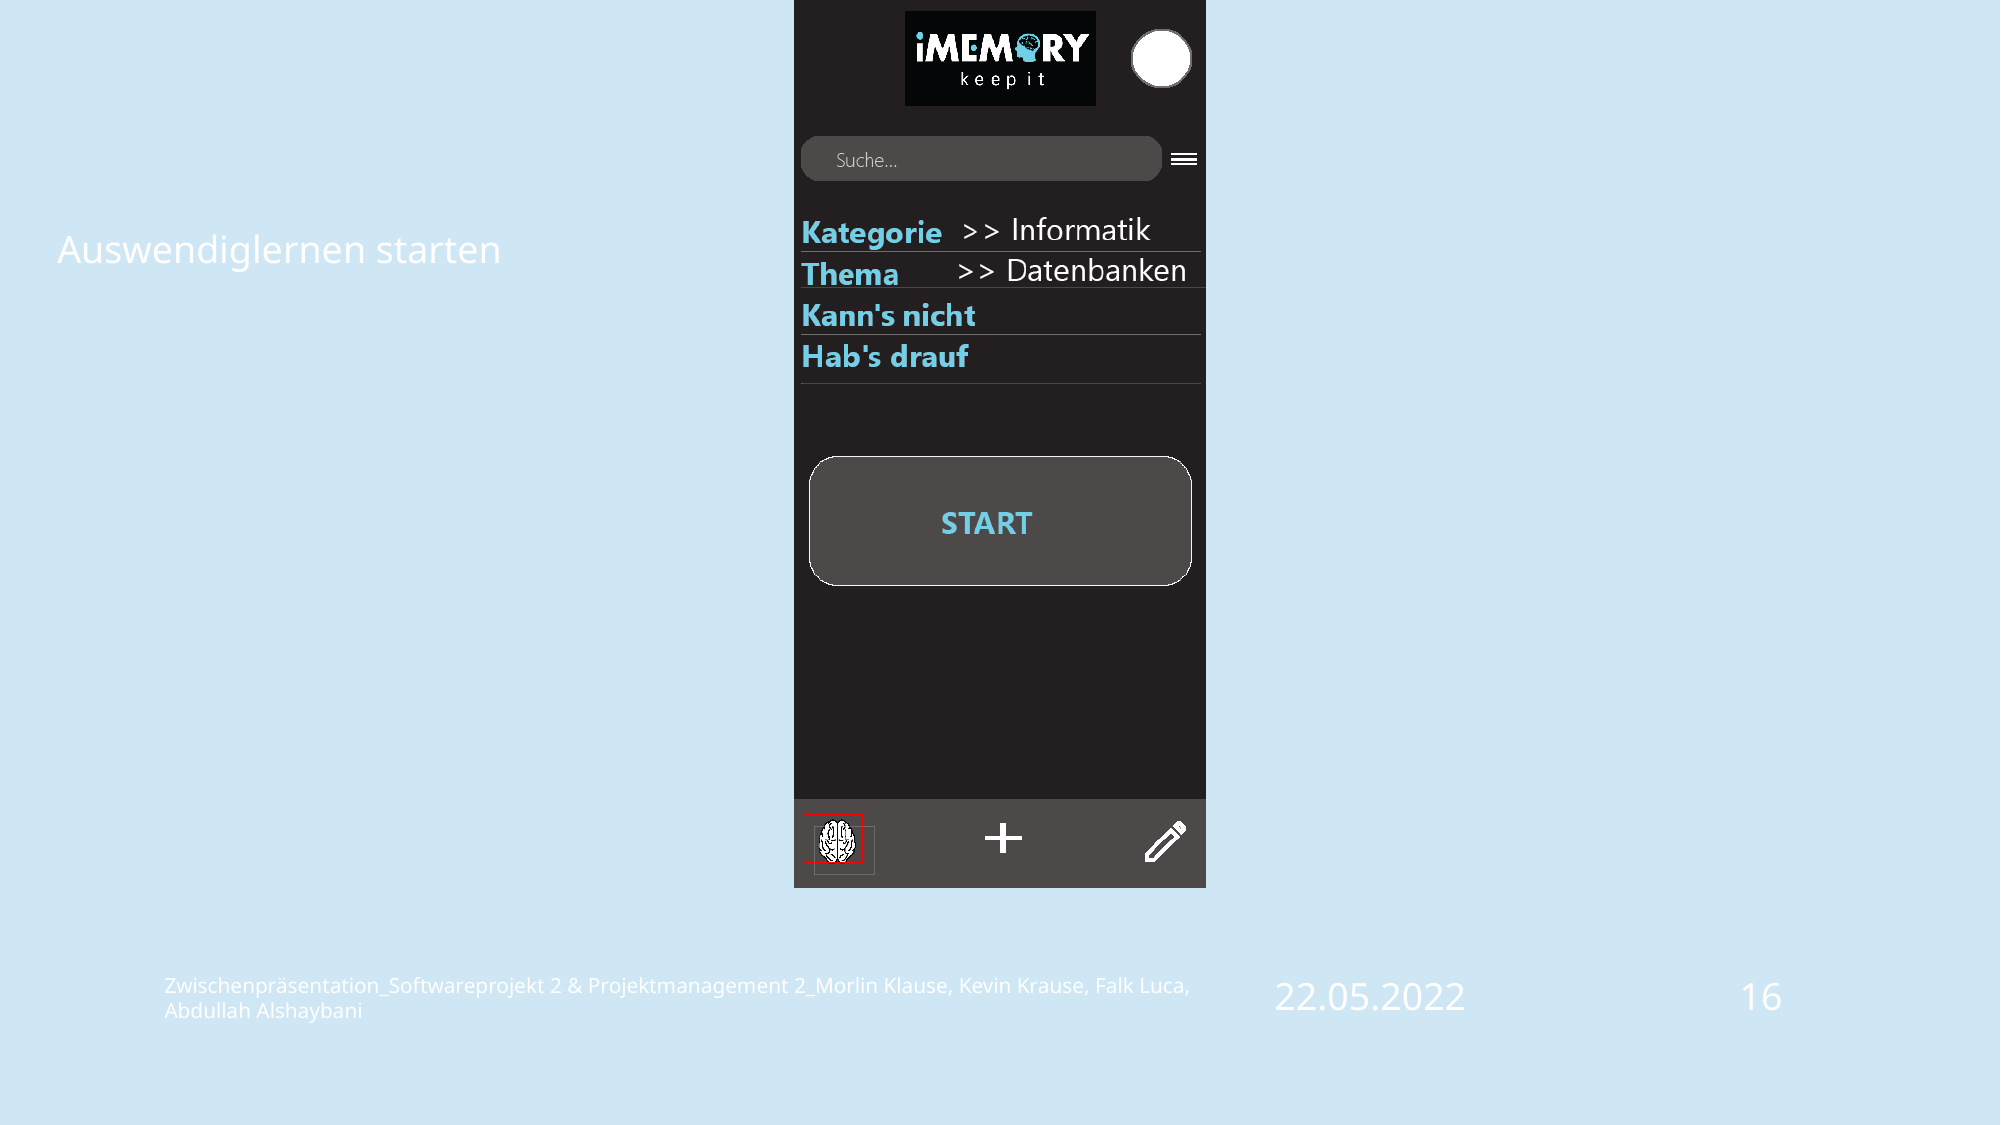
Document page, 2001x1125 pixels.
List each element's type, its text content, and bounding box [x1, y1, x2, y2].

text_box [803, 814, 863, 863]
text_box Auswendiglernen starten [0, 218, 730, 279]
slide_number 22.05.2022 [1259, 965, 1710, 1025]
slide_number <Nummer> [1724, 965, 1849, 1025]
picture [794, 0, 1206, 888]
footer Zwischenpräsentation_Softwareprojekt 2 & Projektmanagement 2_Morlin Klause, Kevin Krause, Falk Luca, Abdullah Alshaybani [149, 965, 1245, 1025]
